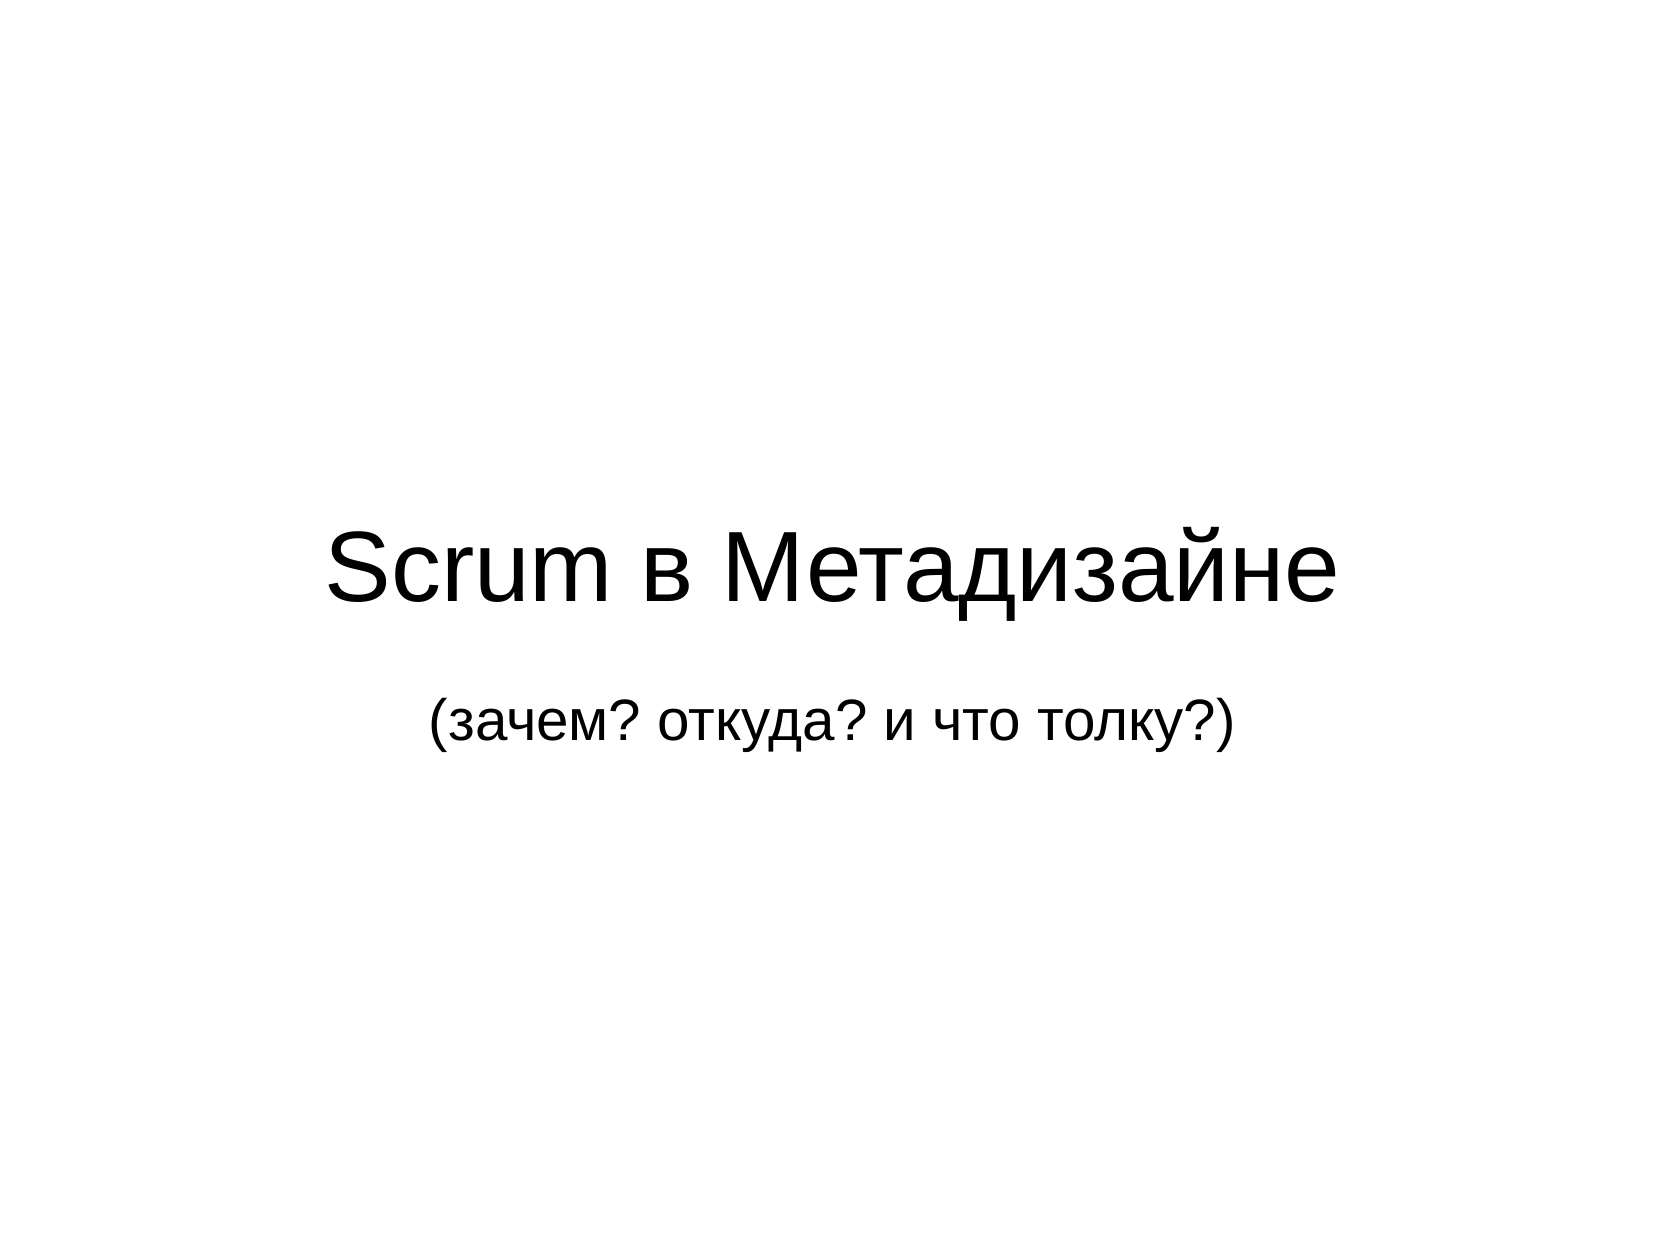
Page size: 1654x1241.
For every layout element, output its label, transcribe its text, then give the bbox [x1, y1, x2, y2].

subtitle Scrum в Метадизайне (зачем? откуда? и что толку?) [88, 49, 1577, 1216]
